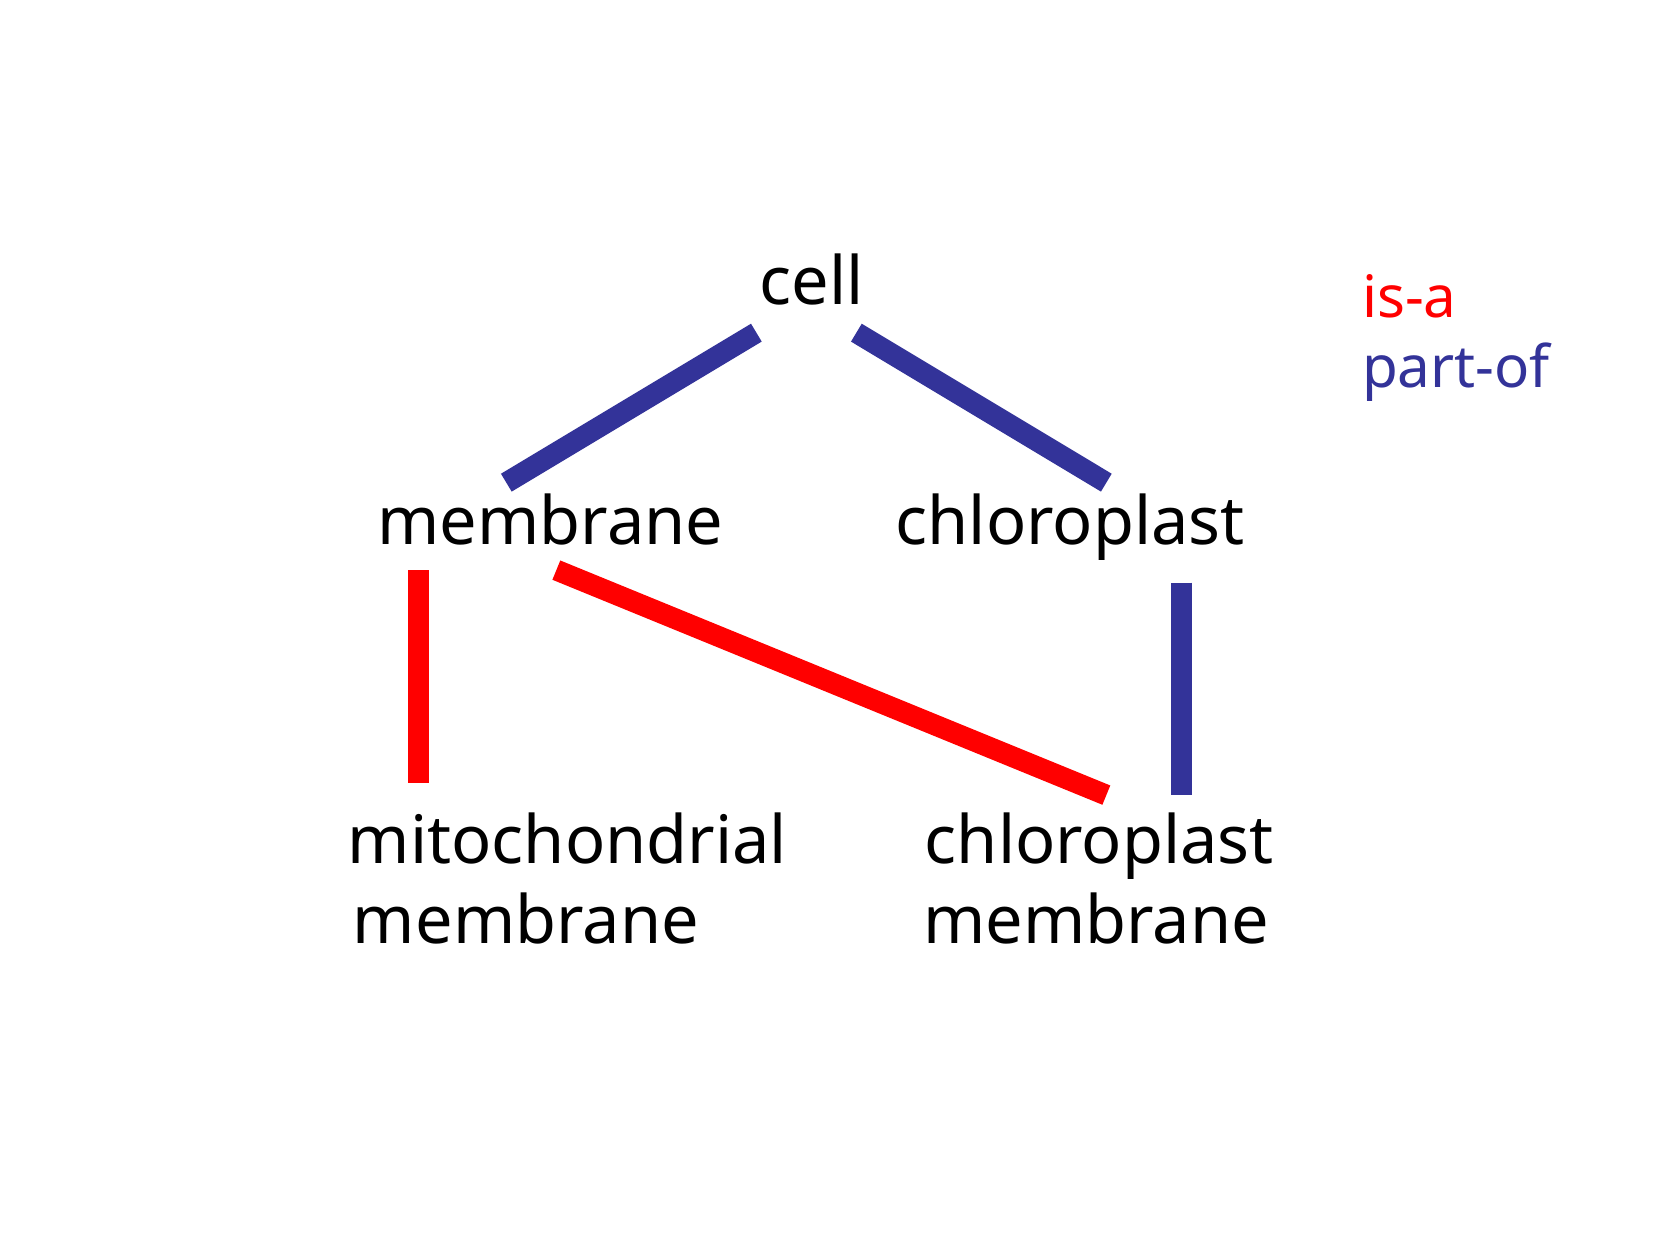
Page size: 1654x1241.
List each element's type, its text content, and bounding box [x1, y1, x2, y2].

text_box is-a part-of [1347, 251, 1565, 407]
text_box cell membrane chloroplast mitochondrial chloroplast membrane membrane [333, 229, 1291, 966]
